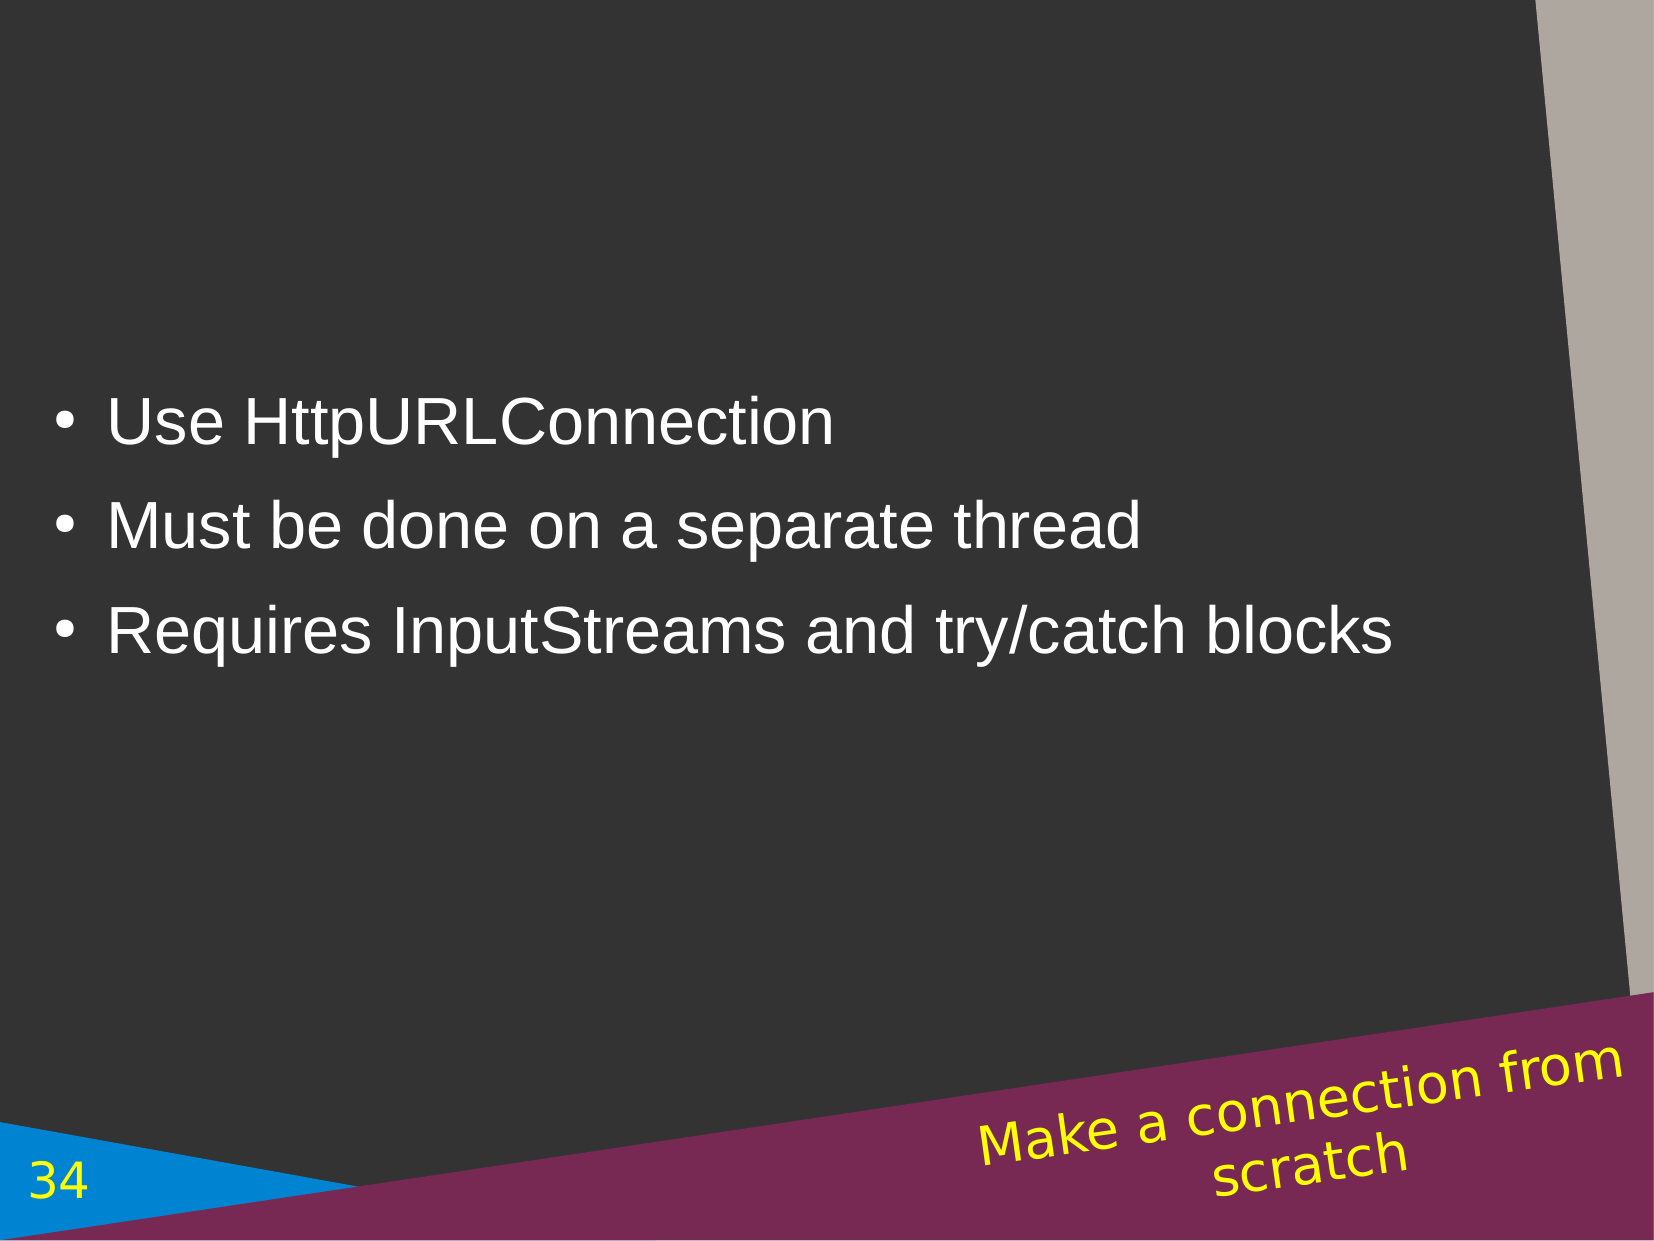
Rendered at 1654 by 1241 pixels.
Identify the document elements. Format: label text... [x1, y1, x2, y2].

list Use HttpURLConnection Must be done on a separate thread Requires InputStreams and try/catch blocks [35, 59, 1524, 993]
title Make a connection from scratch [956, 995, 1654, 1241]
